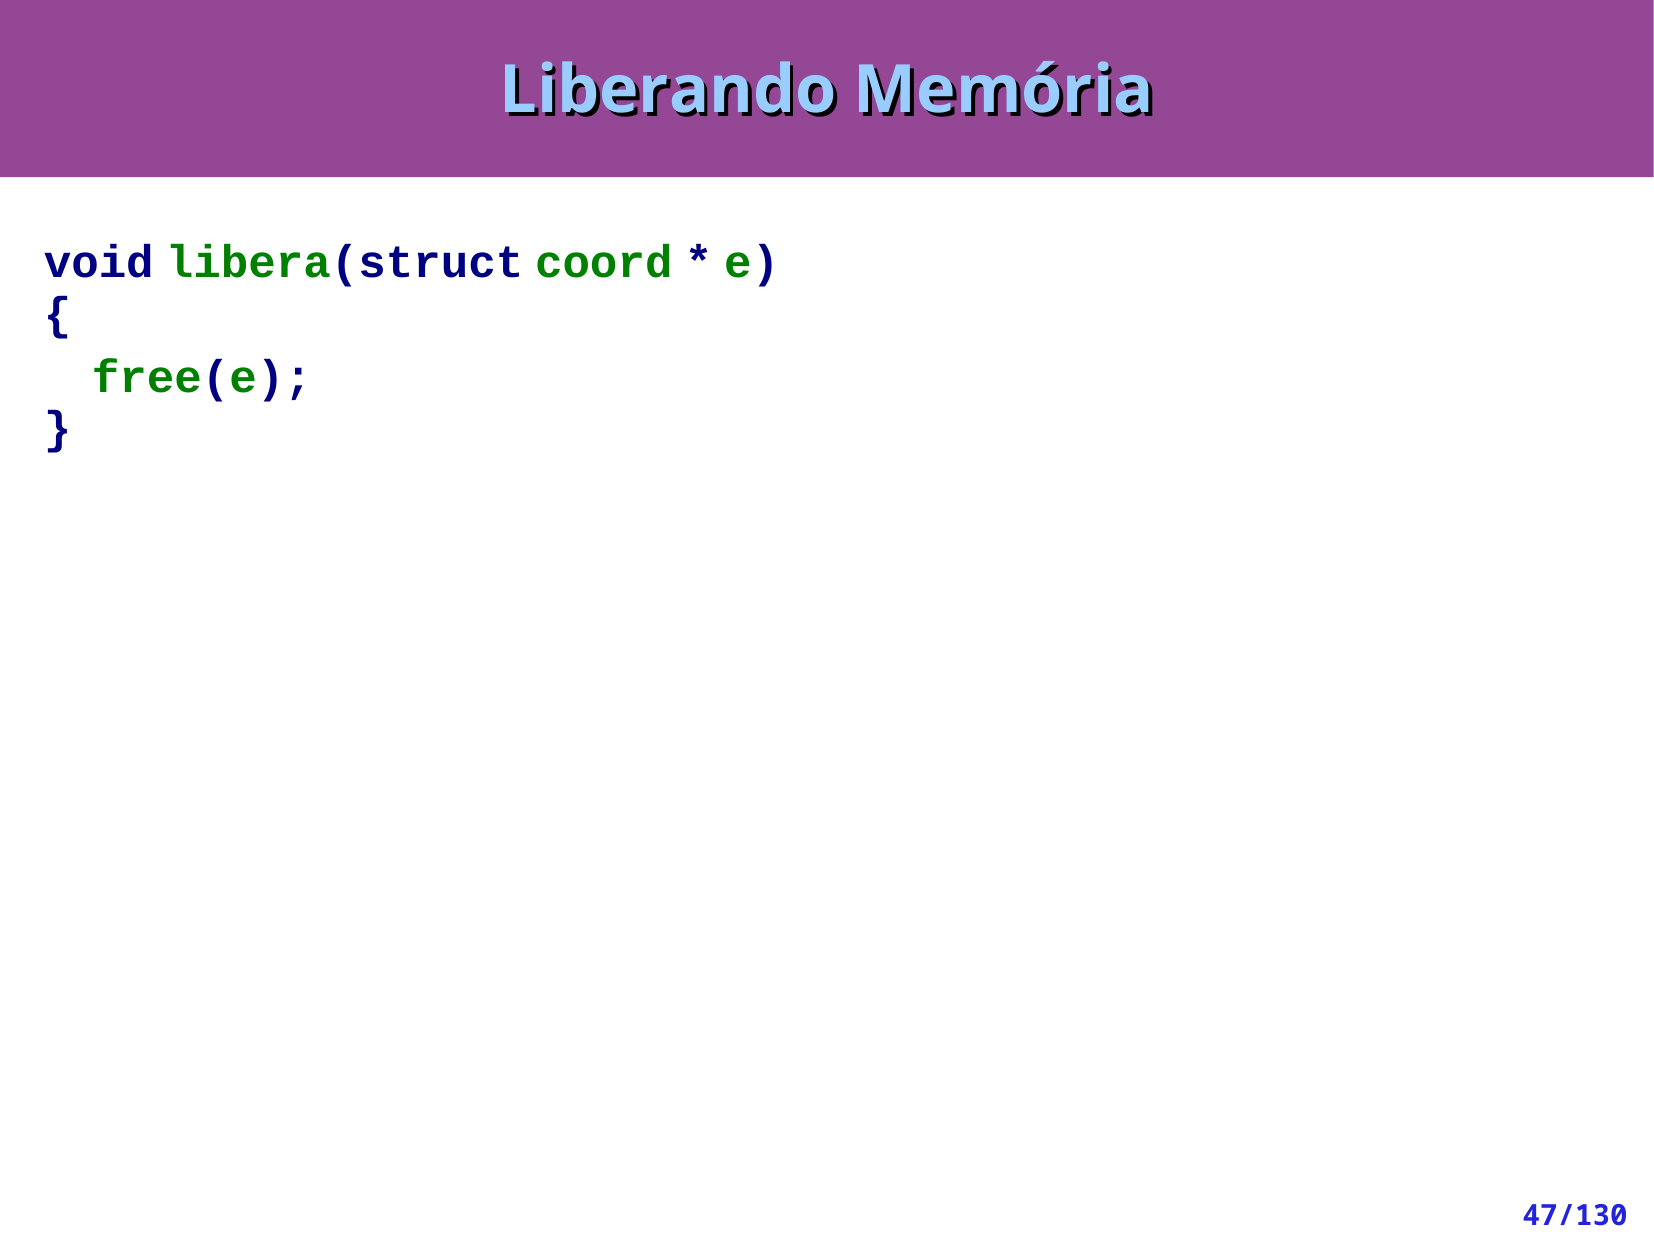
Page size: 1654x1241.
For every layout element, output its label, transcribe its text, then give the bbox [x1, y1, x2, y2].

title Liberando Memória [82, 0, 1571, 176]
text_box void libera(struct coord * e) { free(e); } [28, 221, 1654, 1006]
